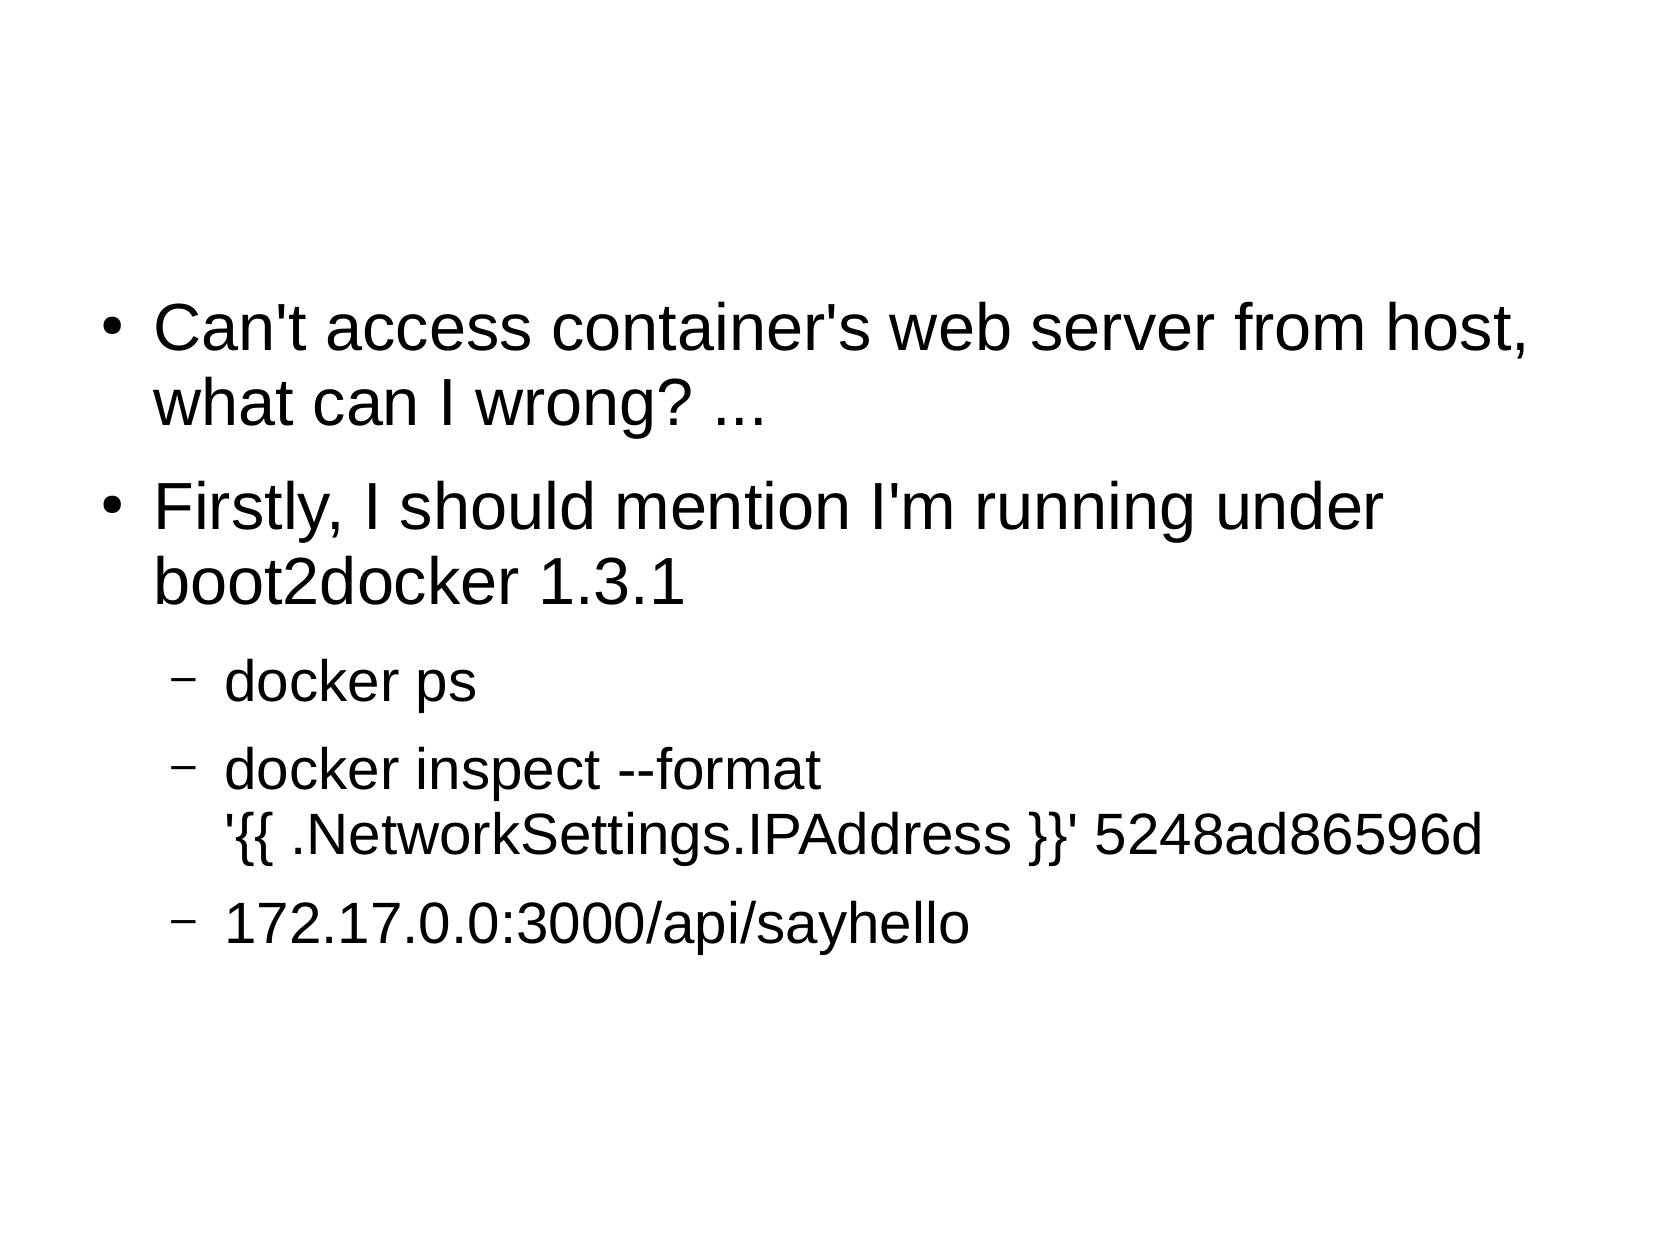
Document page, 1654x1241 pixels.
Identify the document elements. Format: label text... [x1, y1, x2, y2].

list Can't access container's web server from host, what can I wrong? ... Firstly, I should mention I'm running under boot2docker 1.3.1 docker ps docker inspect --format '{{ .NetworkSettings.IPAddress }}' 5248ad86596d 172.17.0.0:3000/api/sayhello [82, 290, 1571, 1010]
